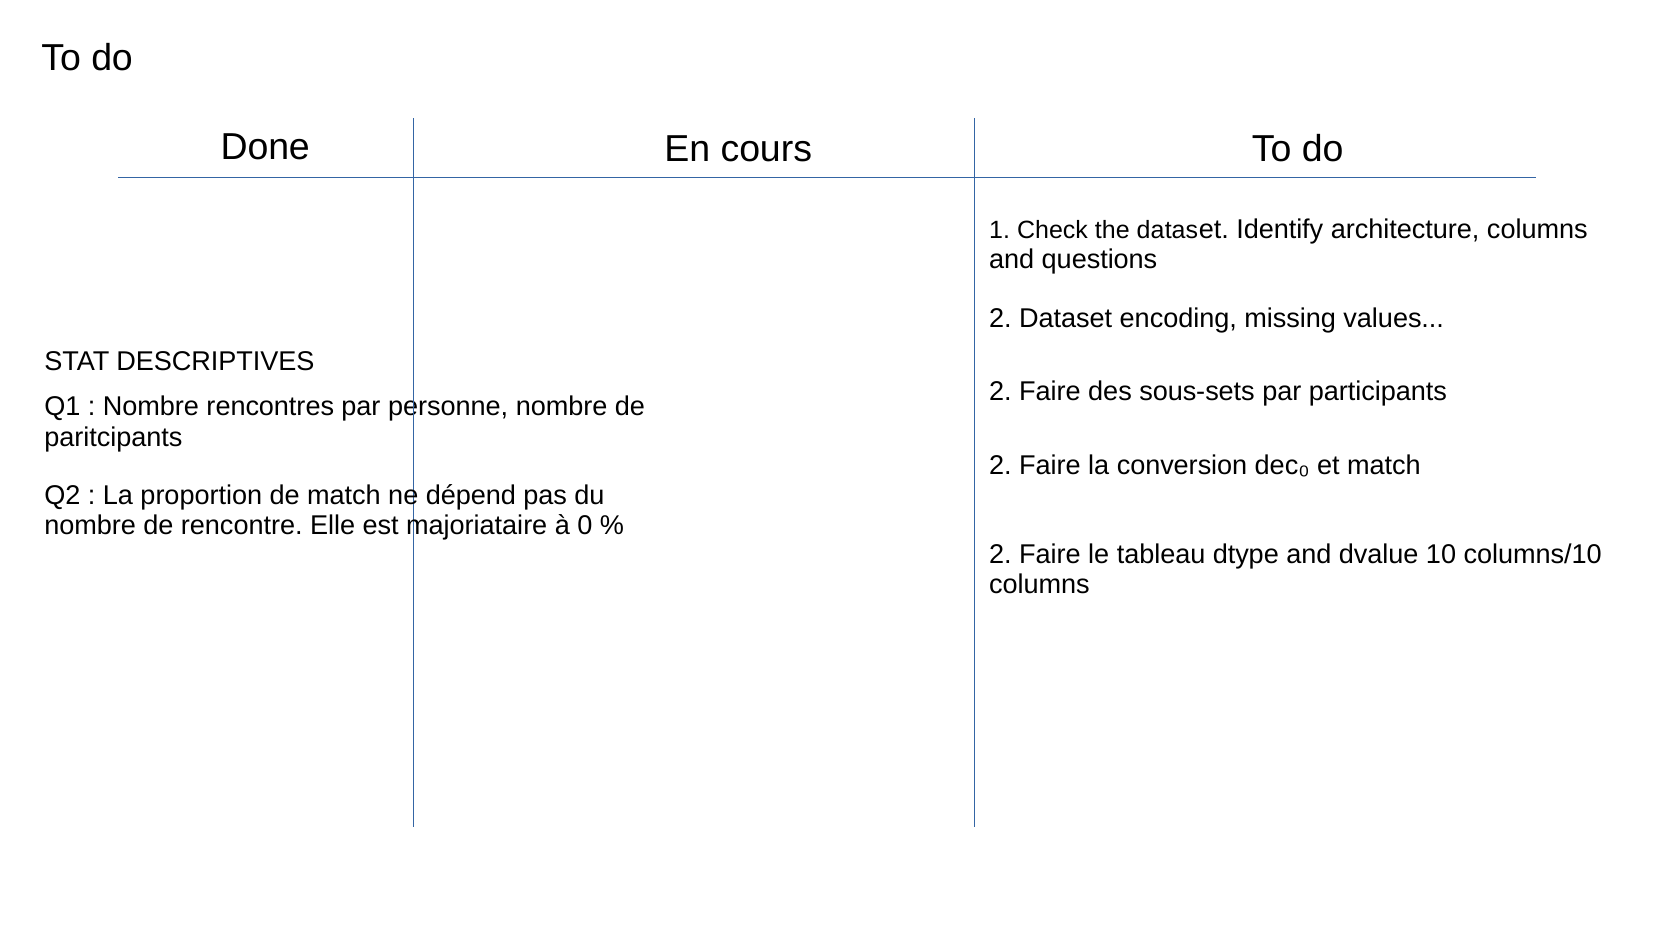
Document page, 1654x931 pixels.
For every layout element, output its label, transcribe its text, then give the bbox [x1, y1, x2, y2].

text_box Q2 : La proportion de match ne dépend pas du nombre de rencontre. Elle est majoriataire à 0 % [29, 472, 680, 548]
text_box STAT DESCRIPTIVES [29, 338, 680, 384]
text_box To do [1237, 120, 1359, 177]
text_box 2. Faire des sous-sets par participants [974, 368, 1625, 414]
text_box En cours [649, 120, 828, 177]
text_box To do [26, 29, 148, 87]
text_box 1. Check the dataset. Identify architecture, columns and questions [975, 206, 1625, 282]
text_box Q1 : Nombre rencontres par personne, nombre de paritcipants [29, 384, 413, 460]
text_box 2. Faire le tableau dtype and dvalue 10 columns/10 columns [974, 531, 1625, 607]
text_box Done [205, 118, 325, 175]
text_box Q1 : Nombre rencontres par personne, nombre de paritcipants [414, 384, 680, 460]
text_box 2. Dataset encoding, missing values... [975, 295, 1625, 341]
text_box 2. Faire la conversion dec₀ et match [974, 442, 1625, 488]
